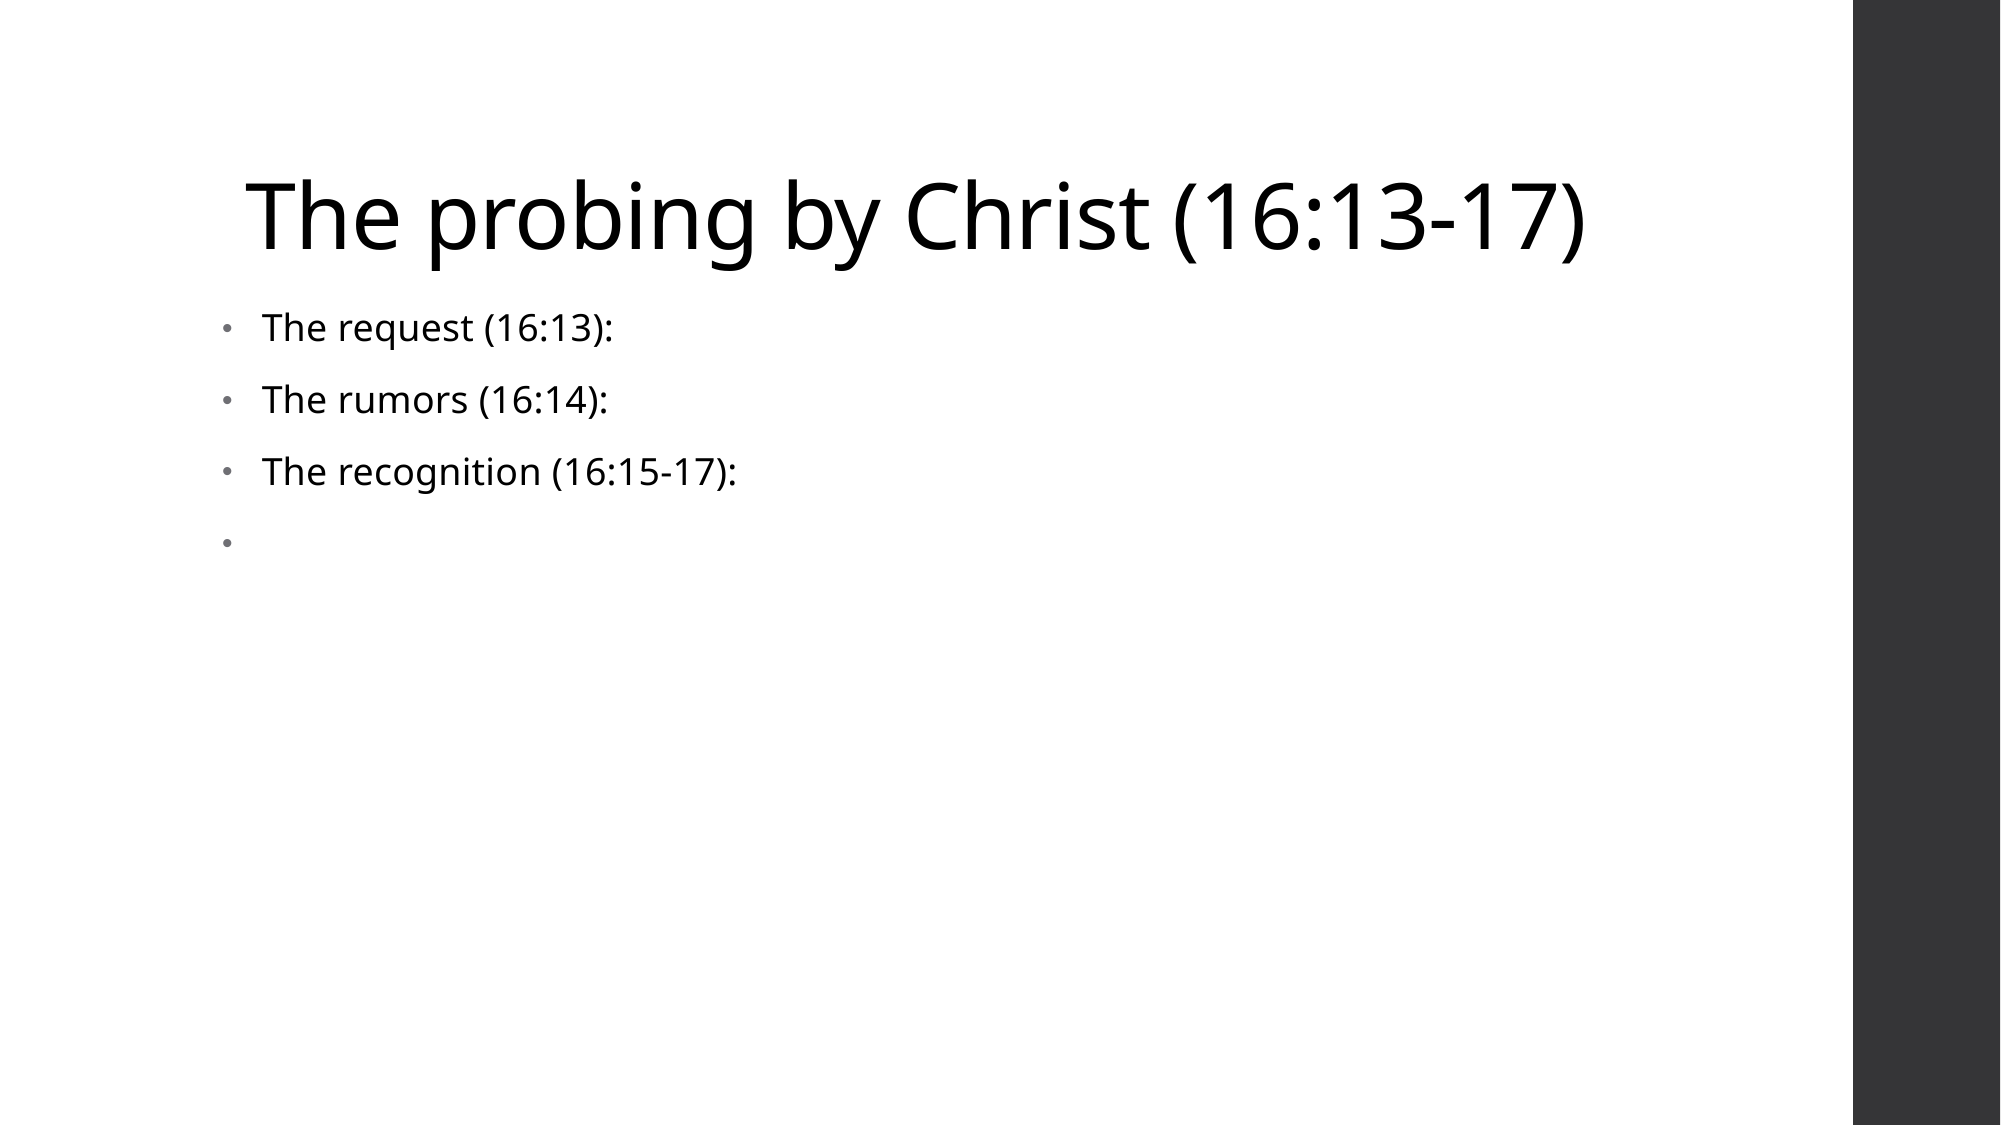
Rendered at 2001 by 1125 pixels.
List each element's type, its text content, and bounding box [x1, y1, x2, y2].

list The request (16:13): The rumors (16:14): The recognition (16:15-17): [206, 299, 1617, 1014]
title The probing by Christ (16:13-17) [206, 60, 1797, 278]
